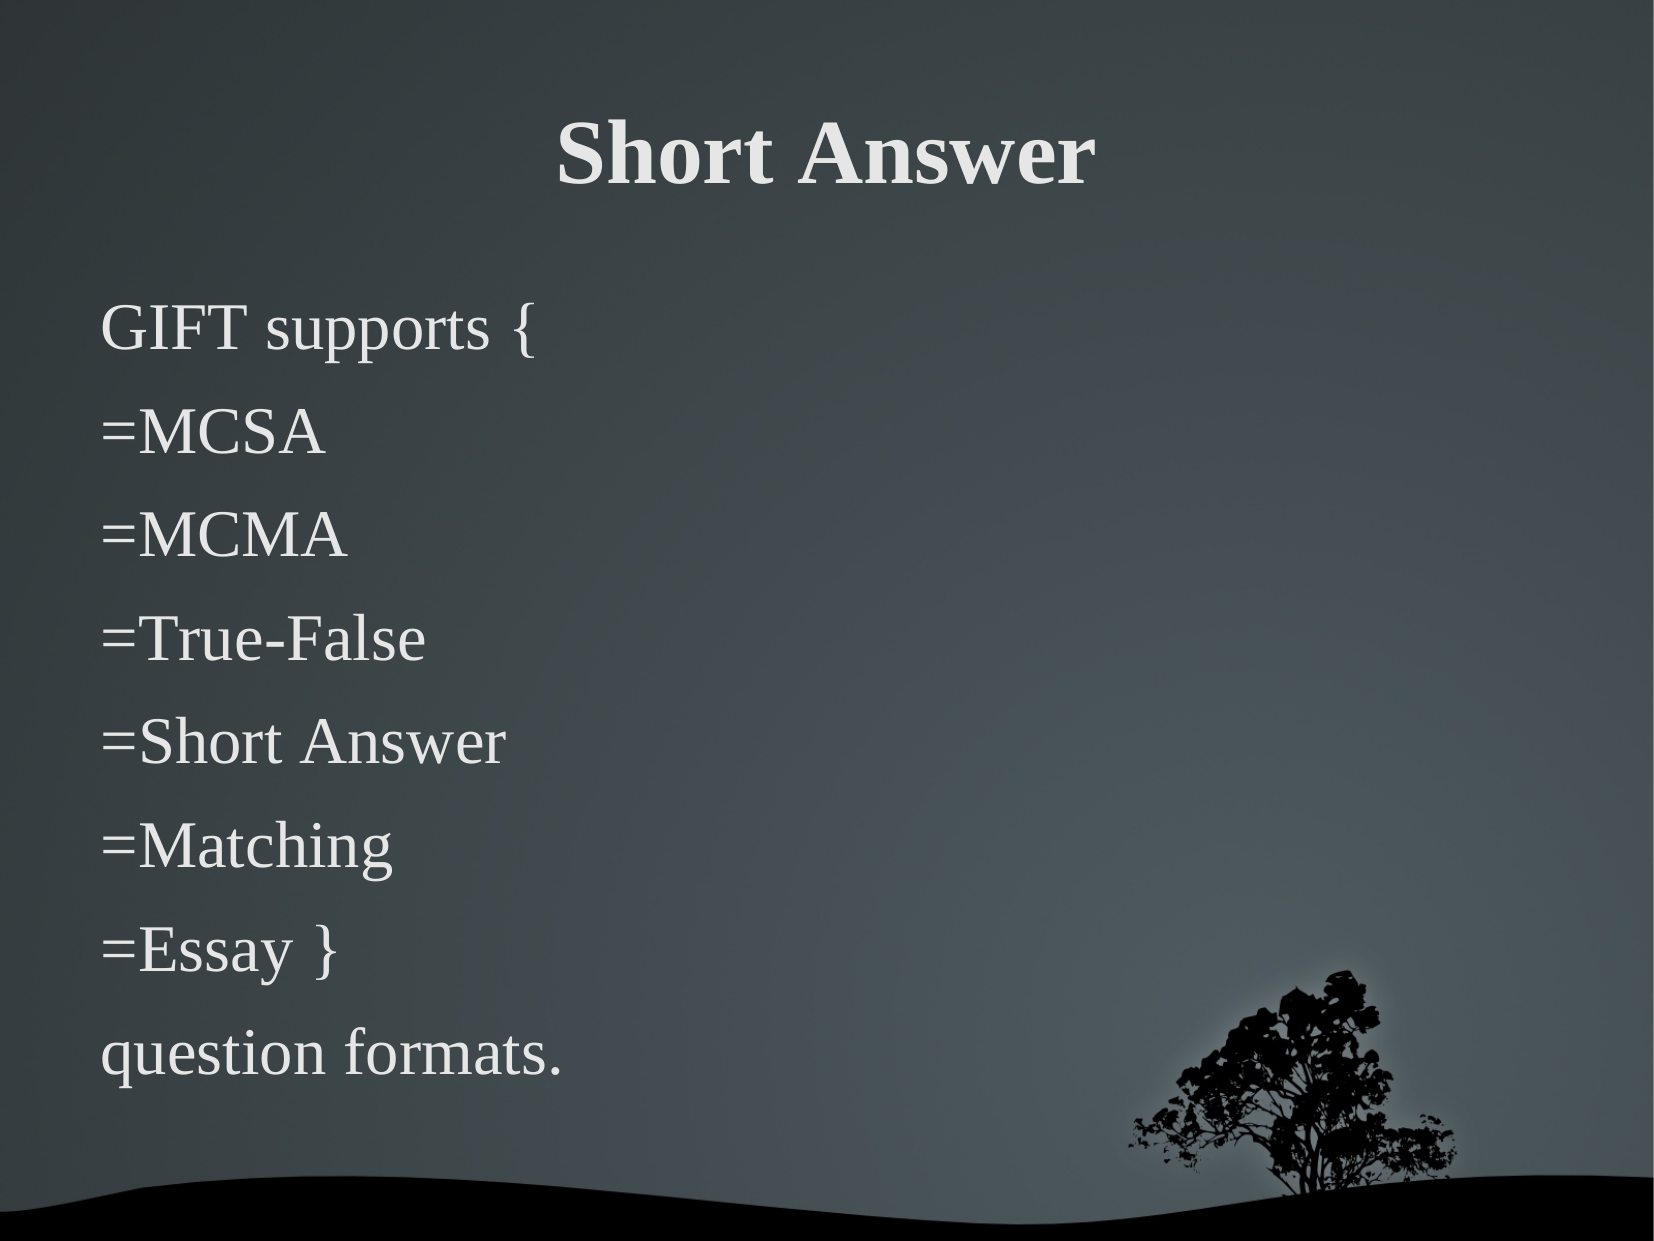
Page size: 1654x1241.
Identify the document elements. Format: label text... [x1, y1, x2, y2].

list GIFT supports { =MCSA =MCMA =True-False =Short Answer =Matching =Essay } question formats. [82, 290, 1571, 1144]
title Short Answer [82, 56, 1571, 250]
picture [0, 0, 1654, 1241]
